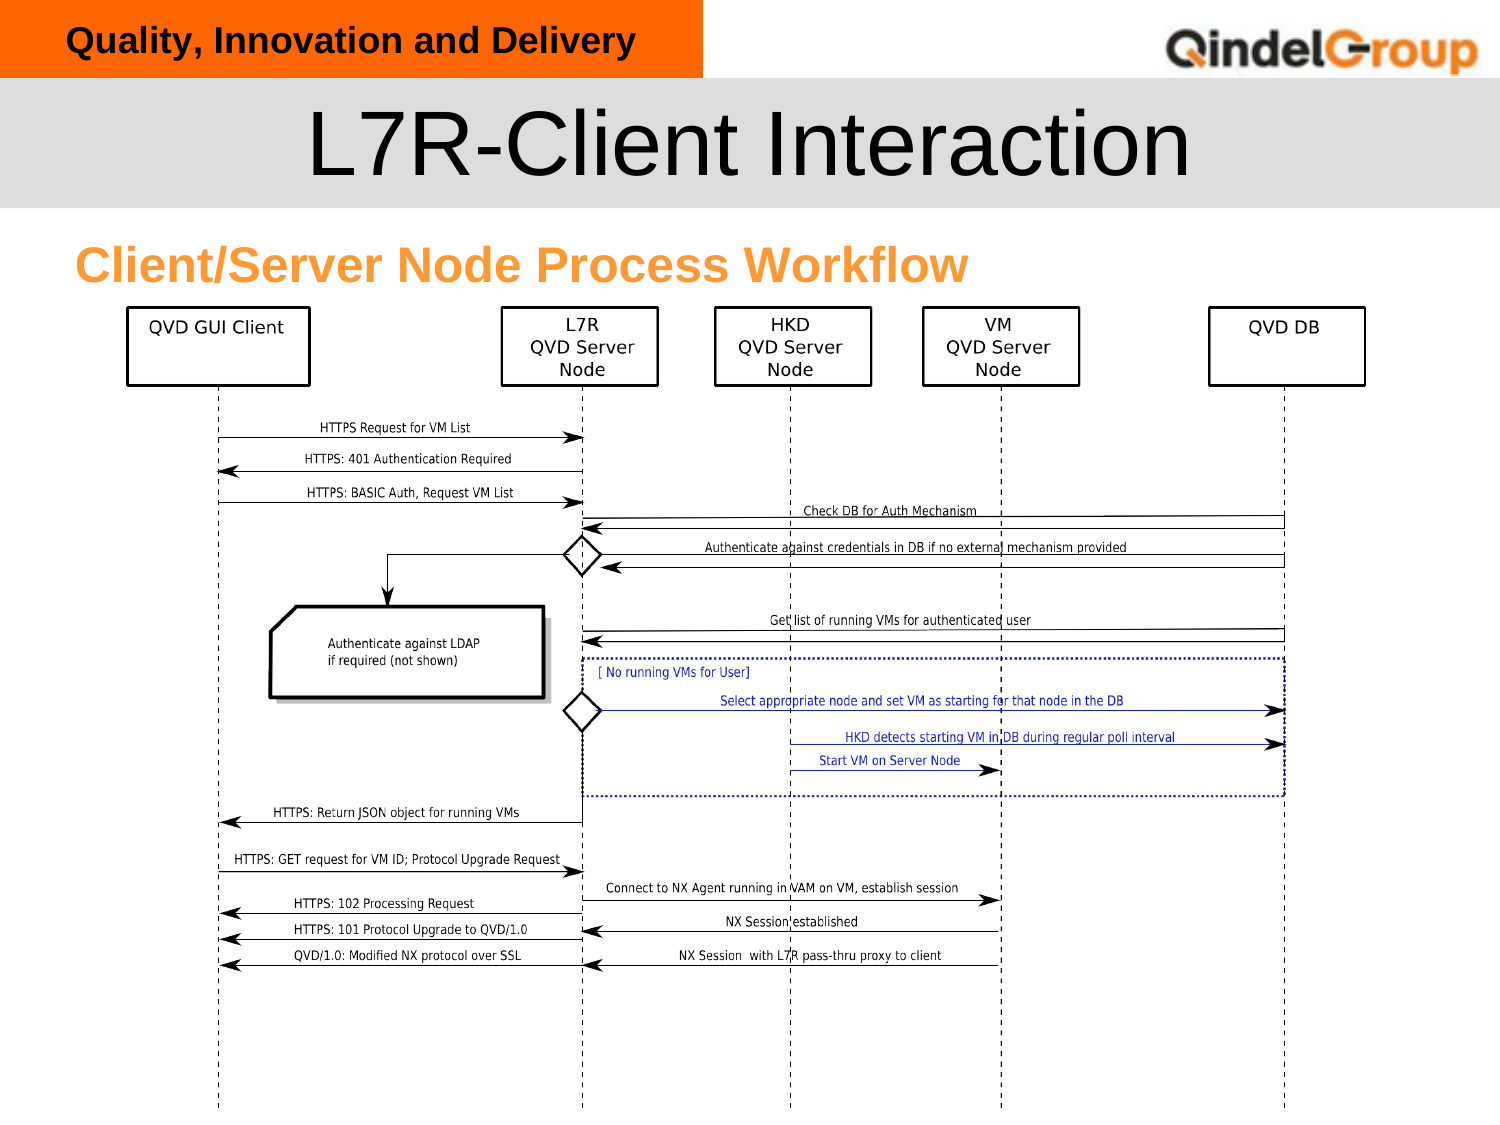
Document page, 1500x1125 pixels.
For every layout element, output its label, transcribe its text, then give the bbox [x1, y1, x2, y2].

picture [126, 306, 1366, 1108]
text_box Client/Server Node Process Workflow [60, 224, 1426, 346]
title L7R-Client Interaction [75, 45, 1426, 224]
picture [1163, 23, 1481, 78]
